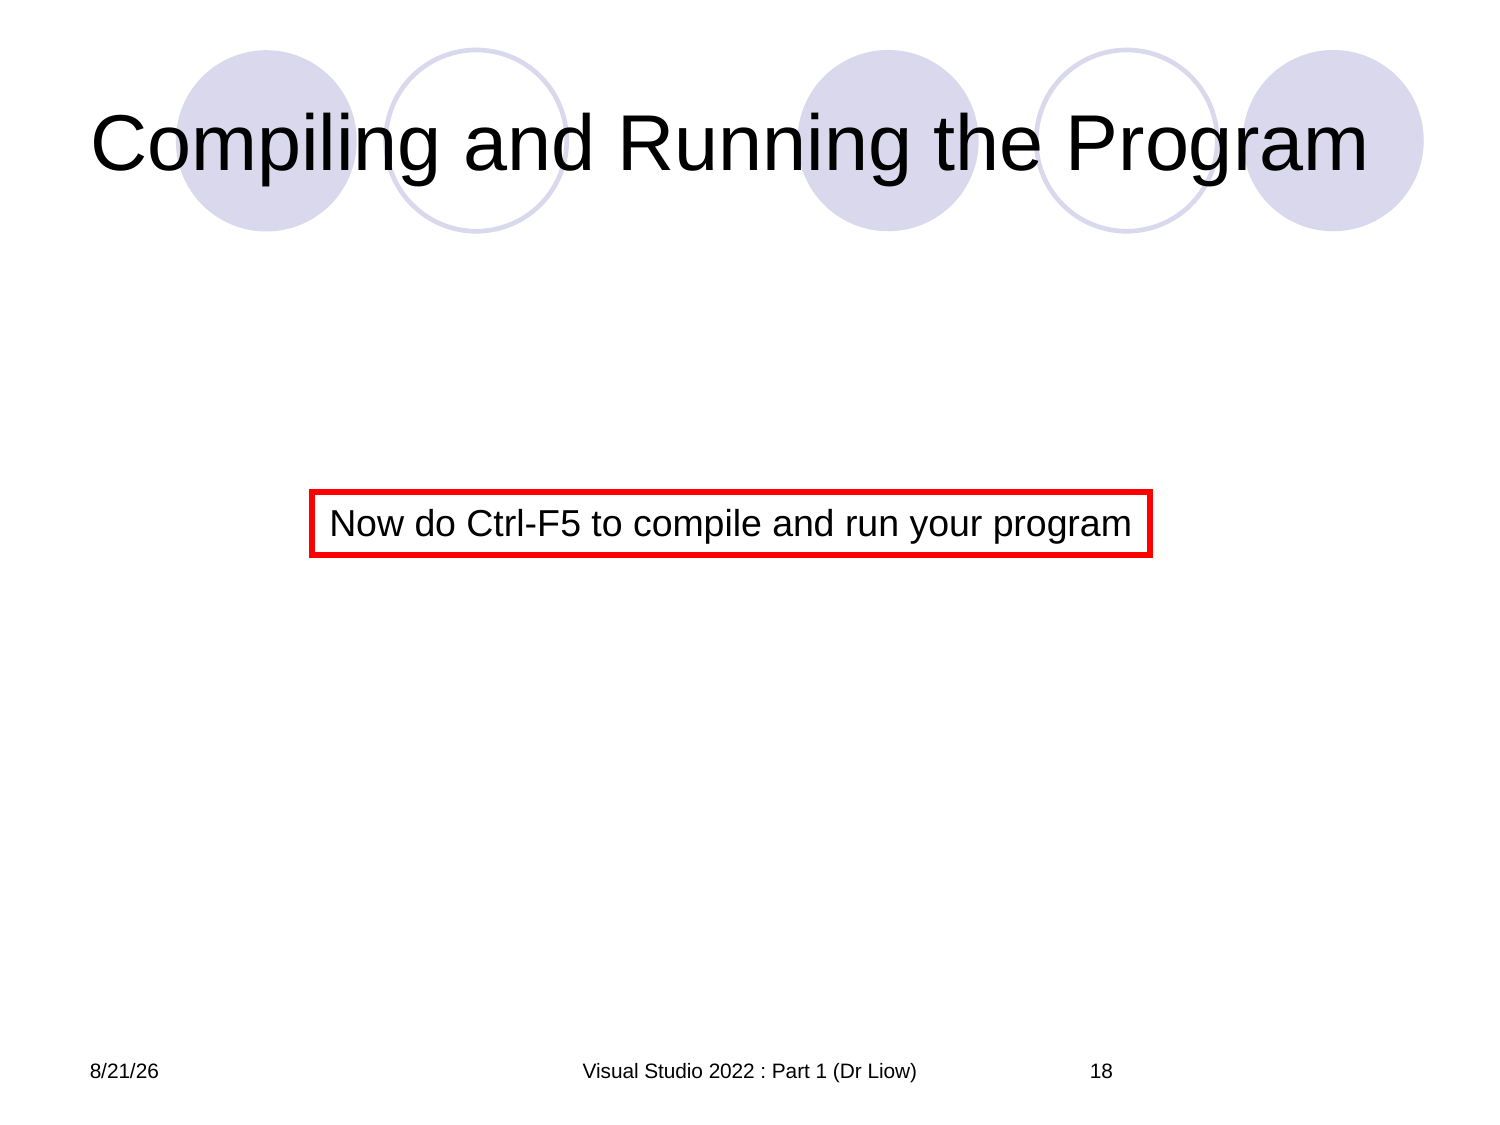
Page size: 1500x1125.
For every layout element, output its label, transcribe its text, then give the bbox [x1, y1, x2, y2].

text_box 1/11/22 [74, 1049, 426, 1101]
text_box Now do Ctrl-F5 to compile and run your program [311, 492, 1151, 555]
title Compiling and Running the Program [75, 45, 1426, 233]
text_box <number> [1074, 1049, 1426, 1101]
text_box Visual Studio 2022 : Part 1 (Dr Liow) [512, 1049, 988, 1101]
